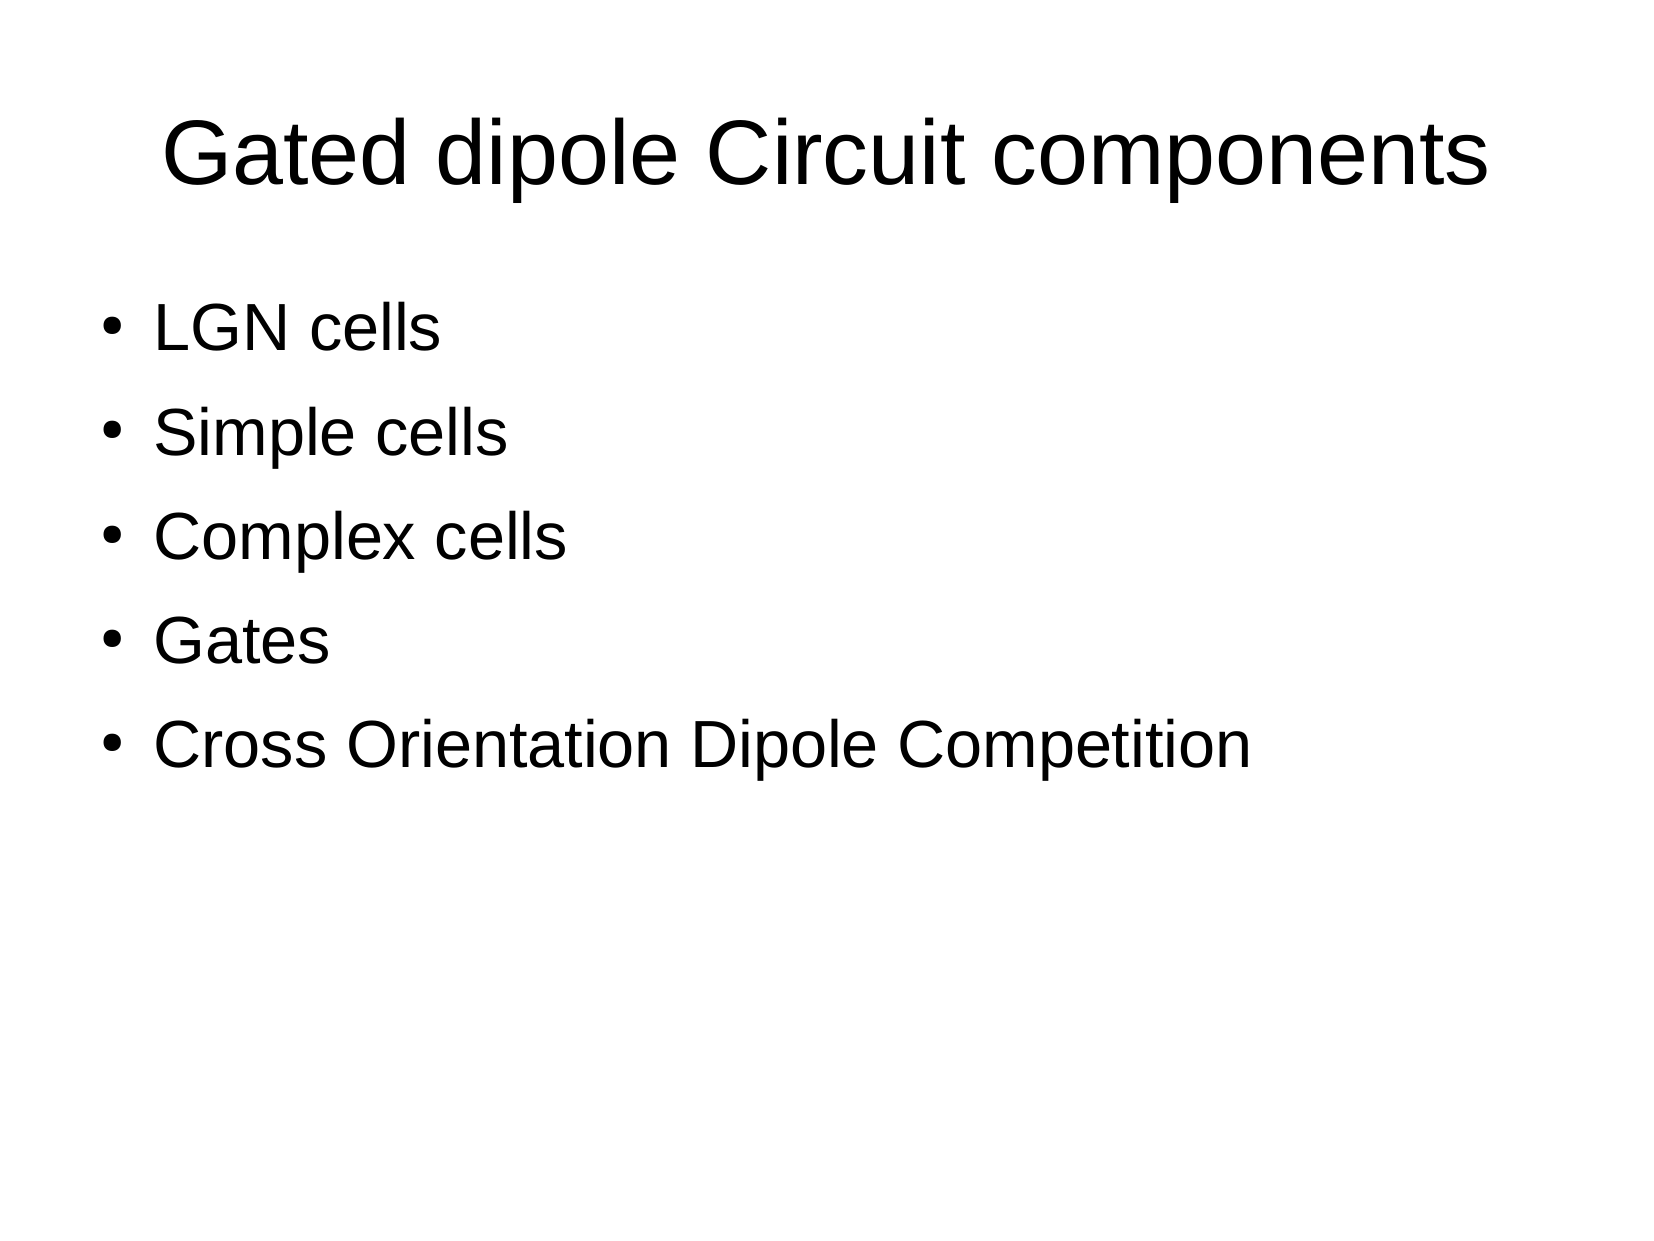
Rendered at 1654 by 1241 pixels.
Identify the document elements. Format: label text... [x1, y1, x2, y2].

list LGN cells Simple cells Complex cells Gates Cross Orientation Dipole Competition [82, 290, 1538, 1010]
title Gated dipole Circuit components [82, 49, 1571, 257]
